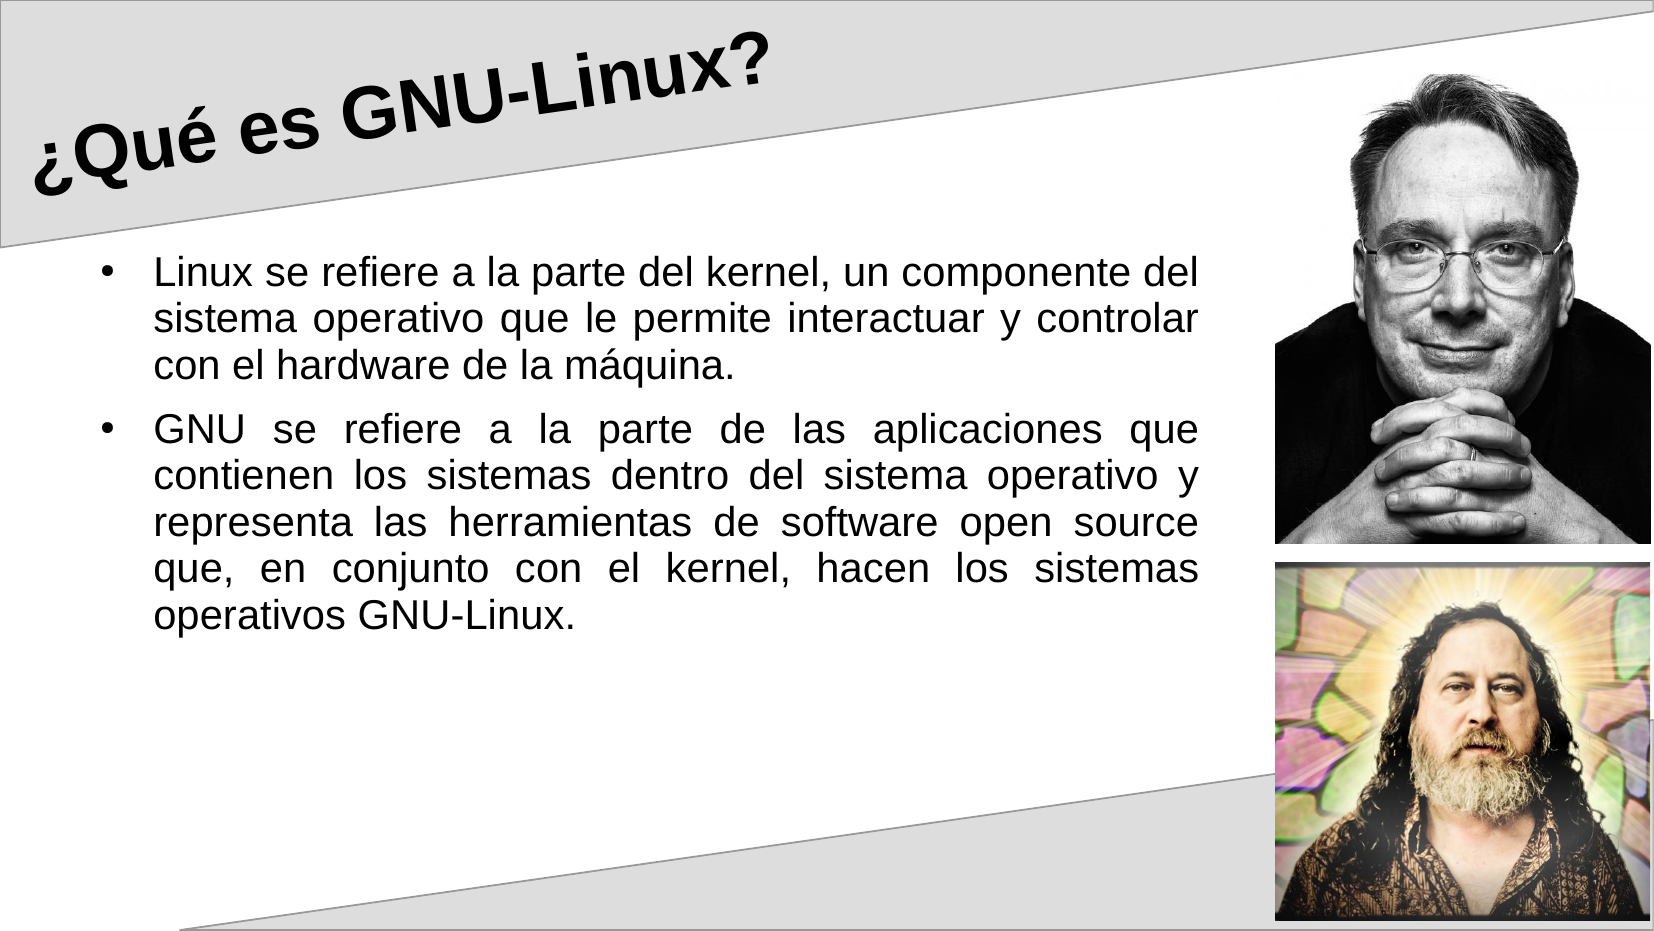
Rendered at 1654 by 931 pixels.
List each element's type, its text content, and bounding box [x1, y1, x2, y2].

picture [1275, 74, 1651, 544]
title ¿Qué es GNU-Linux? [16, 0, 1501, 239]
picture [1275, 562, 1651, 921]
list Linux se refiere a la parte del kernel, un componente del sistema operativo que le permite interactuar y controlar con el hardware de la máquina. GNU se refiere a la parte de las aplicaciones que contienen los sistemas dentro del sistema operativo y representa las herramientas de software open source que, en conjunto con el kernel, hacen los sistemas operativos GNU-Linux. [82, 248, 1201, 789]
